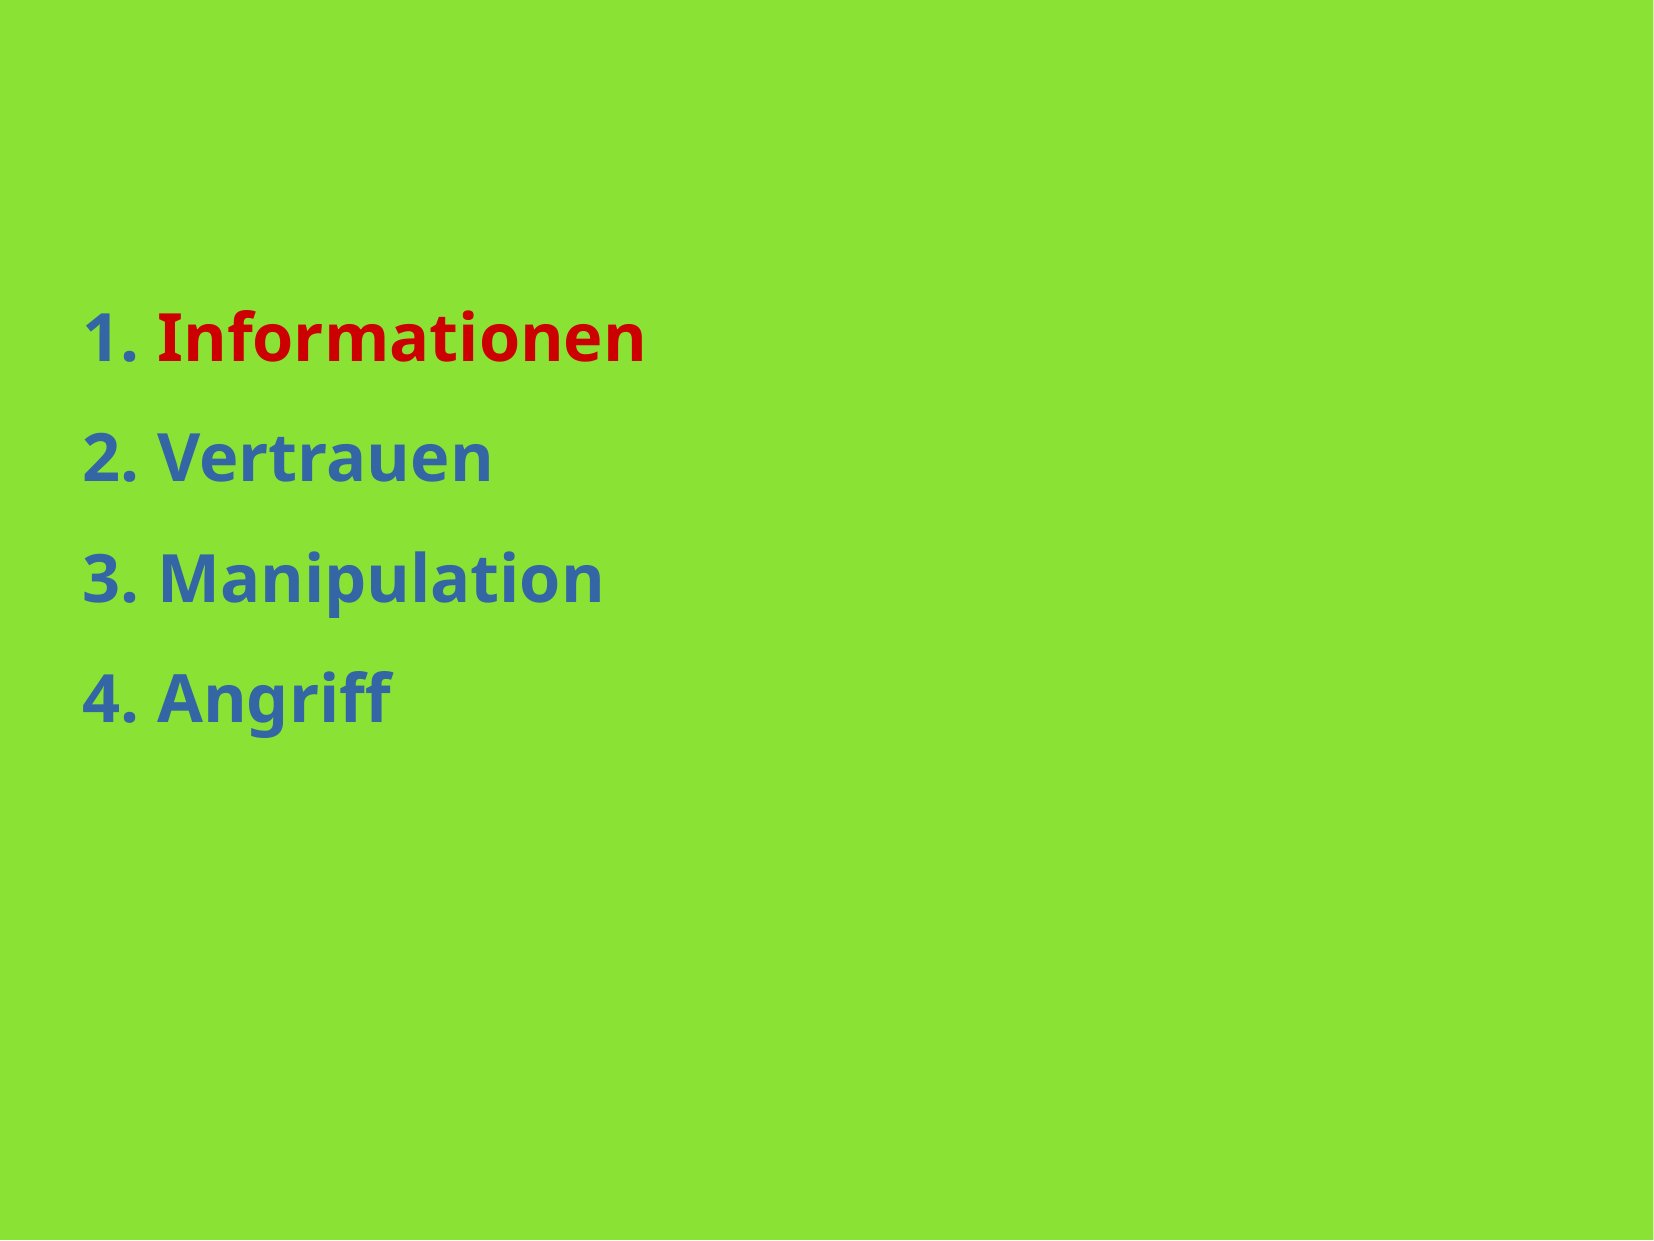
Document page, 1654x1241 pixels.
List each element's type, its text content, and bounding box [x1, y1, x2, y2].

list 1. Informationen 2. Vertrauen 3. Manipulation 4. Angriff [82, 290, 1571, 1109]
